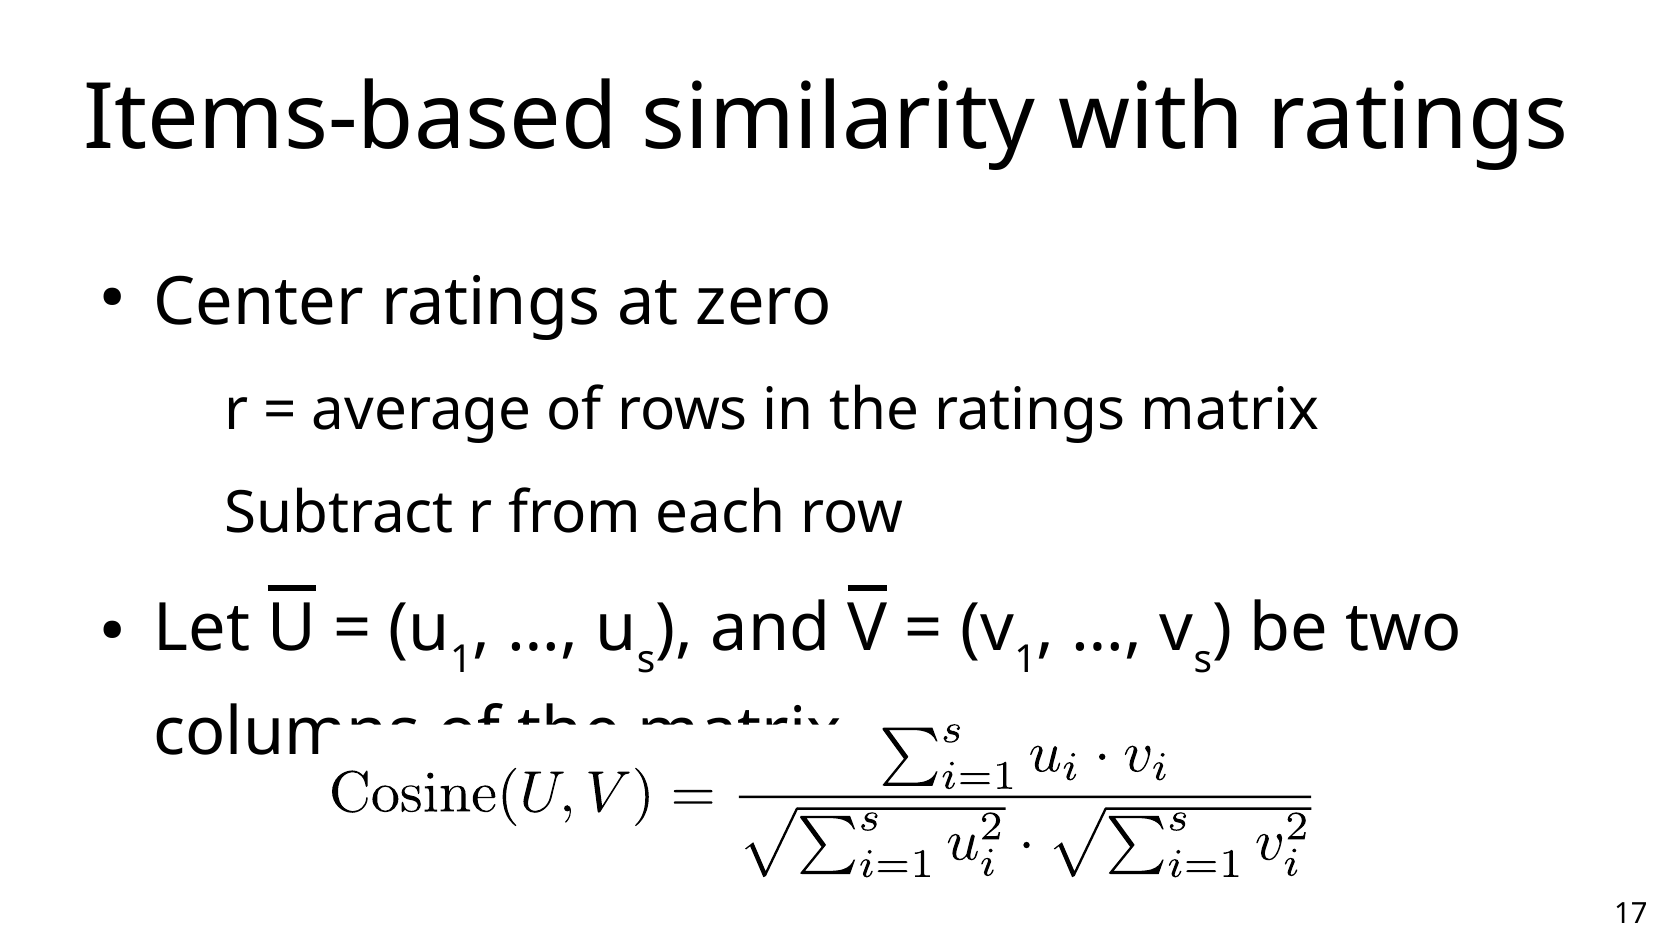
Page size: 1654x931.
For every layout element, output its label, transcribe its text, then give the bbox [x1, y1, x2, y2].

text_box [328, 724, 1312, 878]
list Center ratings at zero r = average of rows in the ratings matrix Subtract r from each row Let U = (u1, …, us), and V = (v1, …, vs) be two columns of the matrix [82, 253, 1571, 793]
title Items-based similarity with ratings [82, 1, 1571, 226]
